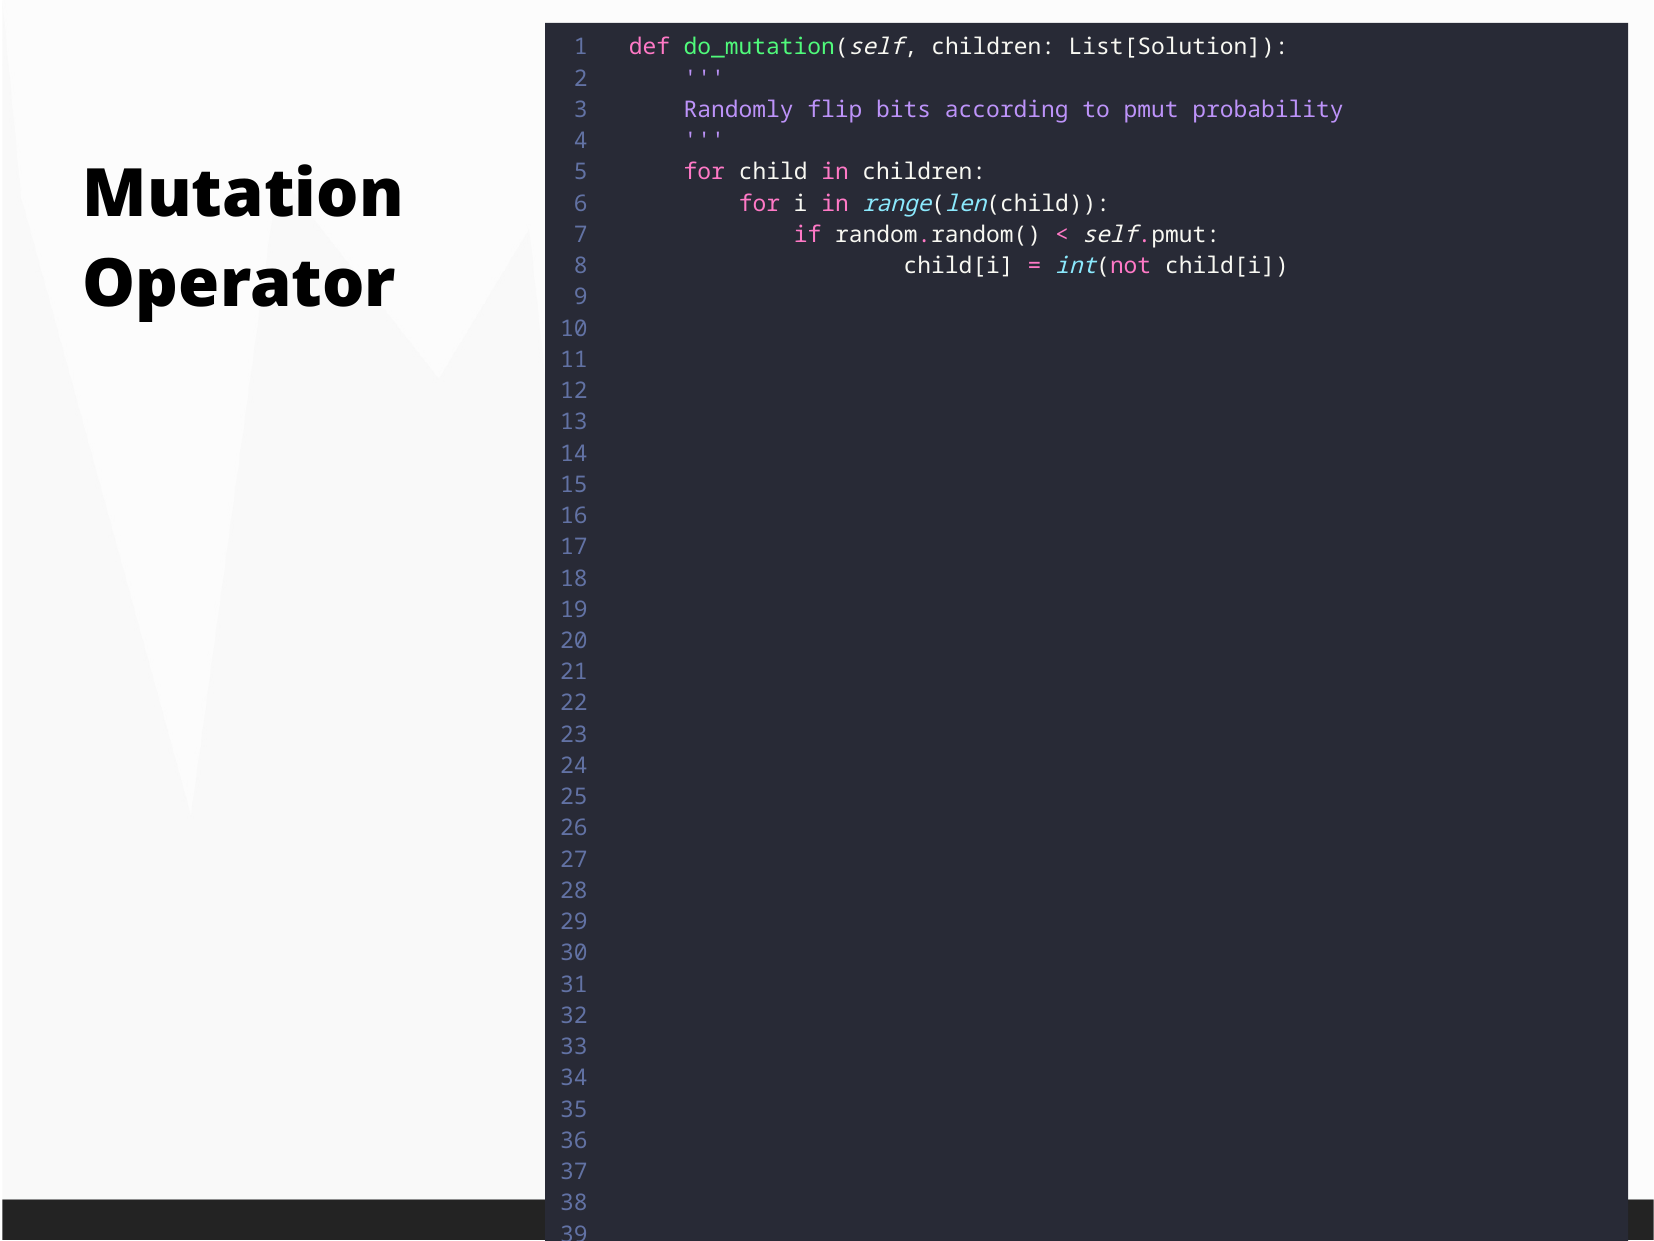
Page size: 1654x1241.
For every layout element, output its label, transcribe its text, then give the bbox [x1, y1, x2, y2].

picture [2, 0, 1654, 1241]
title Mutation Operator [82, 139, 545, 332]
text_box 1 def do_mutation(self, children: List[Solution]): 2 ''' 3 Randomly flip bits according to pmut probability 4 ''' 5 for child in children: 6 for i in range(len(child)): 7 if random.random() < self.pmut: 8 child[i] = int(not child[i]) 9 10 11 12 13 14 15 16 17 18 19 20 21 22 23 24 25 26 27 28 29 30 31 32 33 34 35 36 37 38 39 40 41 [545, 22, 1629, 1171]
